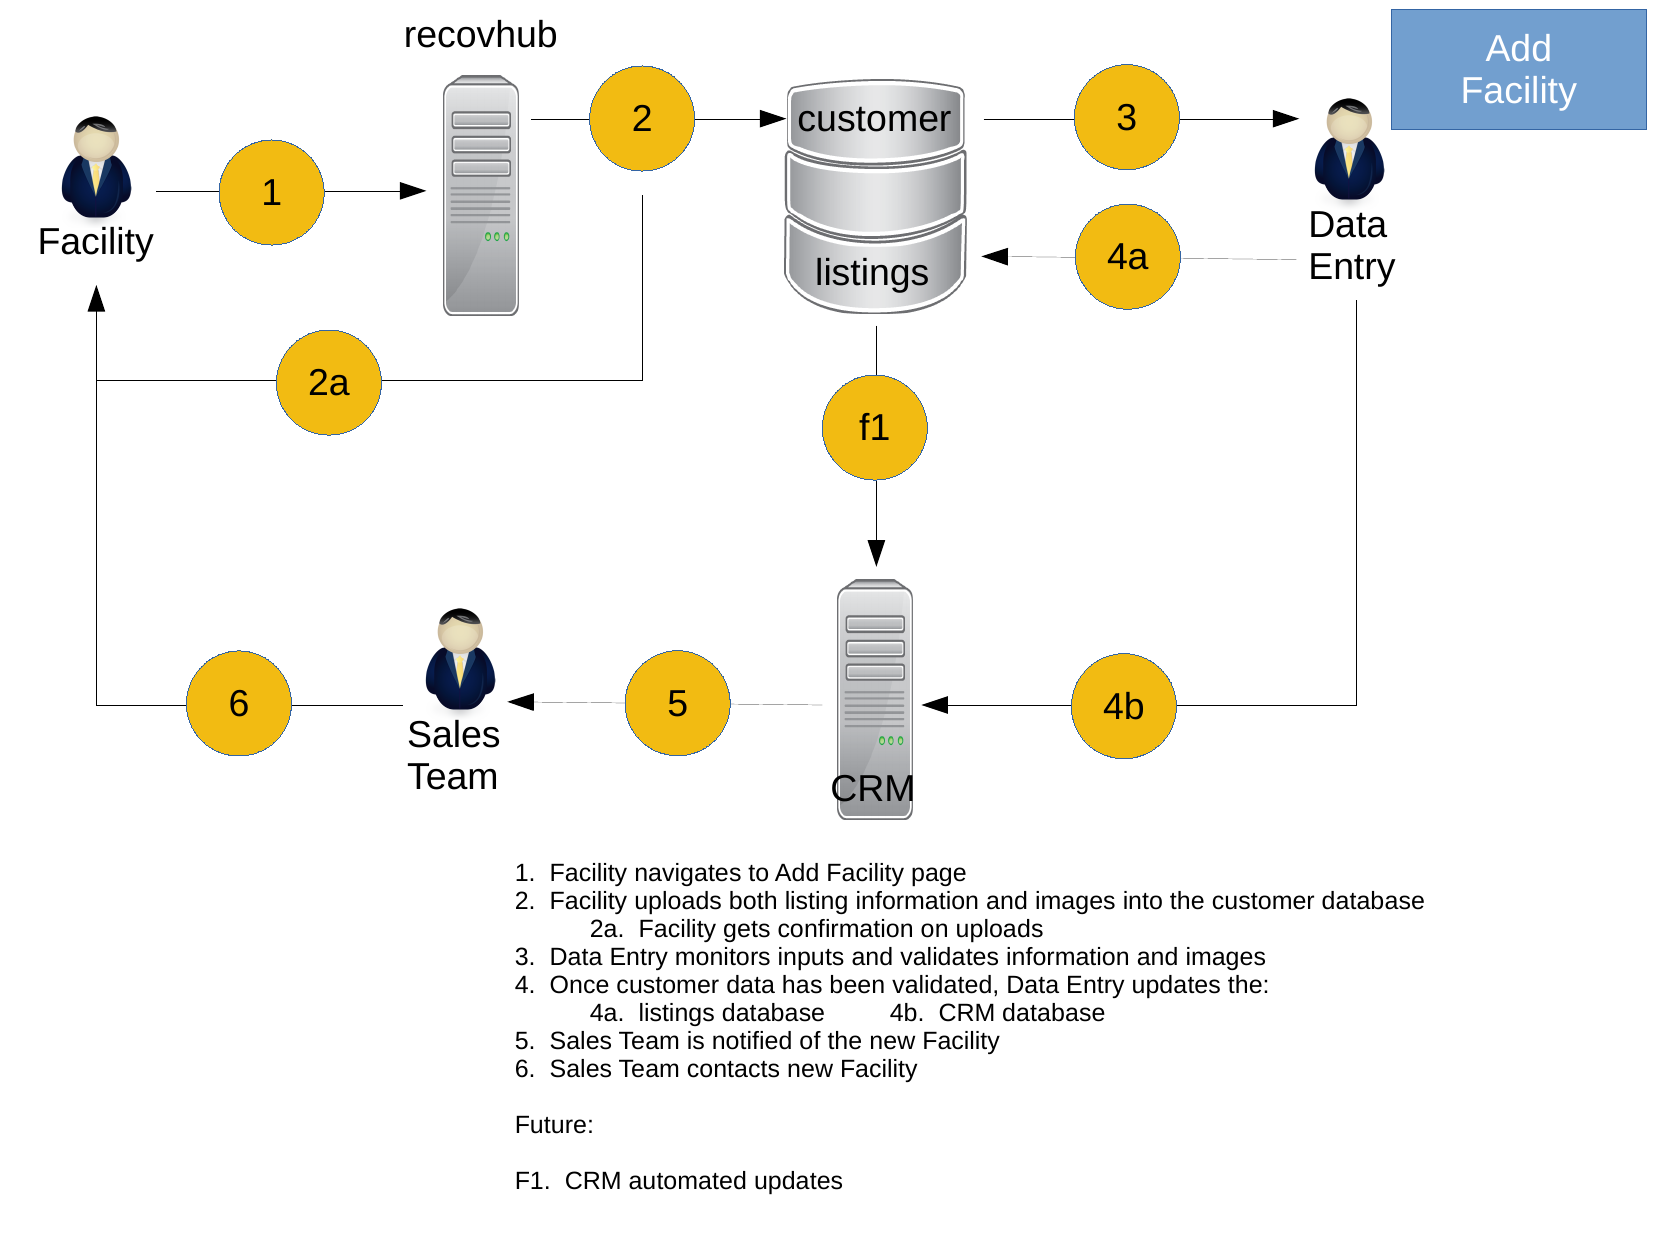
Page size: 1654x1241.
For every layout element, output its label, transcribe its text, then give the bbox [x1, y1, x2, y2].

text_box recovhub [389, 6, 576, 64]
picture [1304, 89, 1396, 195]
picture [837, 579, 913, 759]
text_box Add Facility [1391, 9, 1647, 130]
text_box 5 [625, 650, 731, 756]
picture [784, 79, 967, 90]
text_box 2 [589, 65, 695, 172]
text_box f1 [822, 375, 928, 481]
text_box 1. Facility navigates to Add Facility page 2. Facility uploads both listing information and images into the customer database 2a. Facility gets confirmation on uploads 3. Data Entry monitors inputs and validates information and images 4. Once customer data has been validated, Data Entry updates the: 4a. listings database 4b. CRM database 5. Sales Team is notified of the new Facility 6. Sales Team contacts new Facility Future: F1. CRM automated updates [499, 851, 1596, 1203]
text_box listings [800, 244, 945, 301]
text_box 3 [1074, 64, 1180, 170]
text_box CRM [815, 759, 931, 817]
text_box 6 [186, 650, 292, 756]
text_box customer [782, 90, 967, 148]
text_box 4b [1071, 653, 1177, 759]
text_box Data Entry [1293, 195, 1414, 295]
picture [443, 75, 519, 316]
picture [415, 599, 507, 705]
text_box Facility [22, 213, 175, 271]
text_box 2a [276, 330, 382, 436]
text_box 4a [1075, 204, 1181, 310]
text_box Sales Team [392, 705, 529, 805]
picture [51, 107, 143, 213]
text_box 1 [219, 139, 325, 246]
picture [784, 148, 967, 314]
